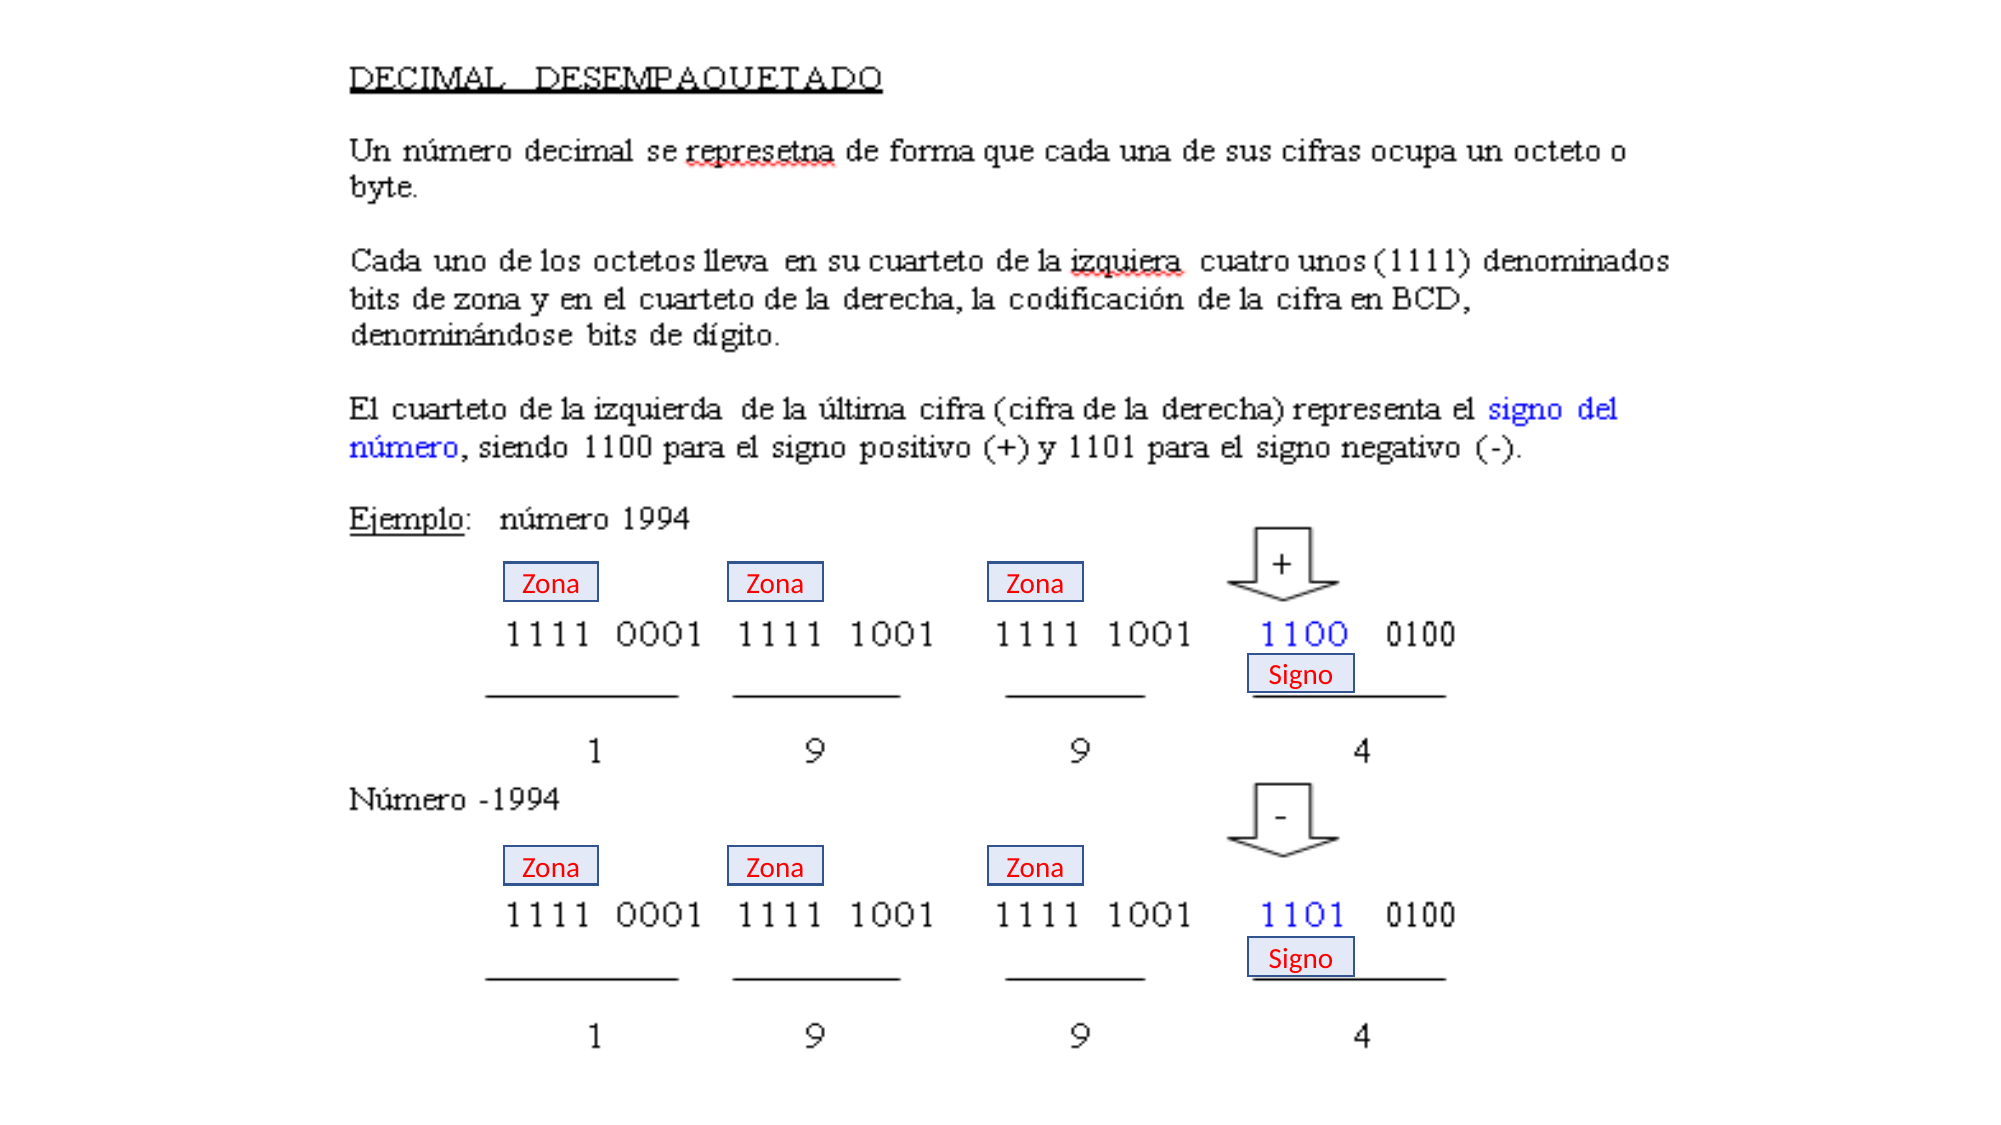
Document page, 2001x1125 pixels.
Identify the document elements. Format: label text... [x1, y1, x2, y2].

text_box Signo [1248, 937, 1355, 976]
text_box Zona [988, 562, 1083, 602]
picture [338, 54, 1697, 1071]
text_box Zona [503, 846, 599, 885]
text_box Zona [728, 846, 823, 885]
text_box Zona [988, 846, 1083, 885]
text_box Signo [1248, 653, 1355, 693]
text_box Zona [503, 562, 599, 602]
text_box Zona [728, 562, 823, 602]
